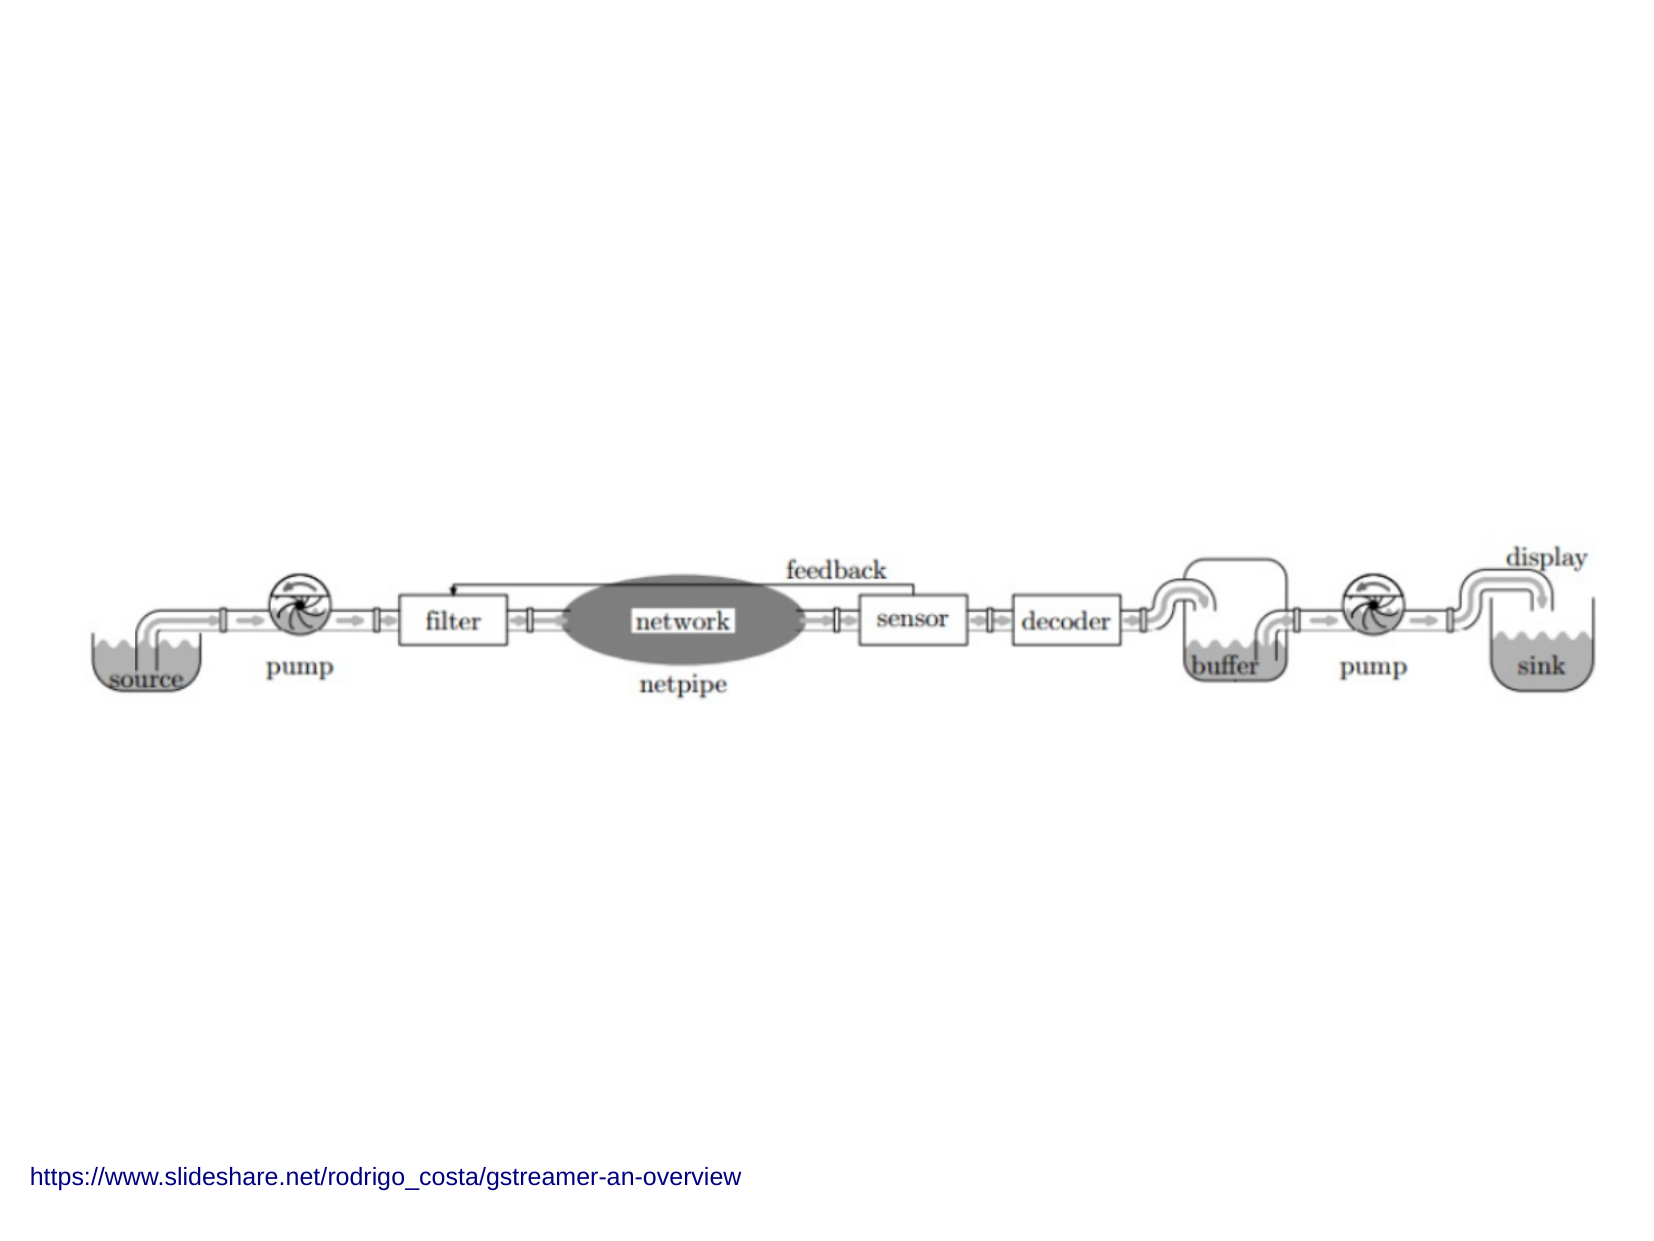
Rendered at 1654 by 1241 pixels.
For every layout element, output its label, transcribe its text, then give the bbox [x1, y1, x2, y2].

text_box https://www.slideshare.net/rodrigo_costa/gstreamer-an-overview [15, 1155, 781, 1201]
picture [75, 529, 1604, 706]
